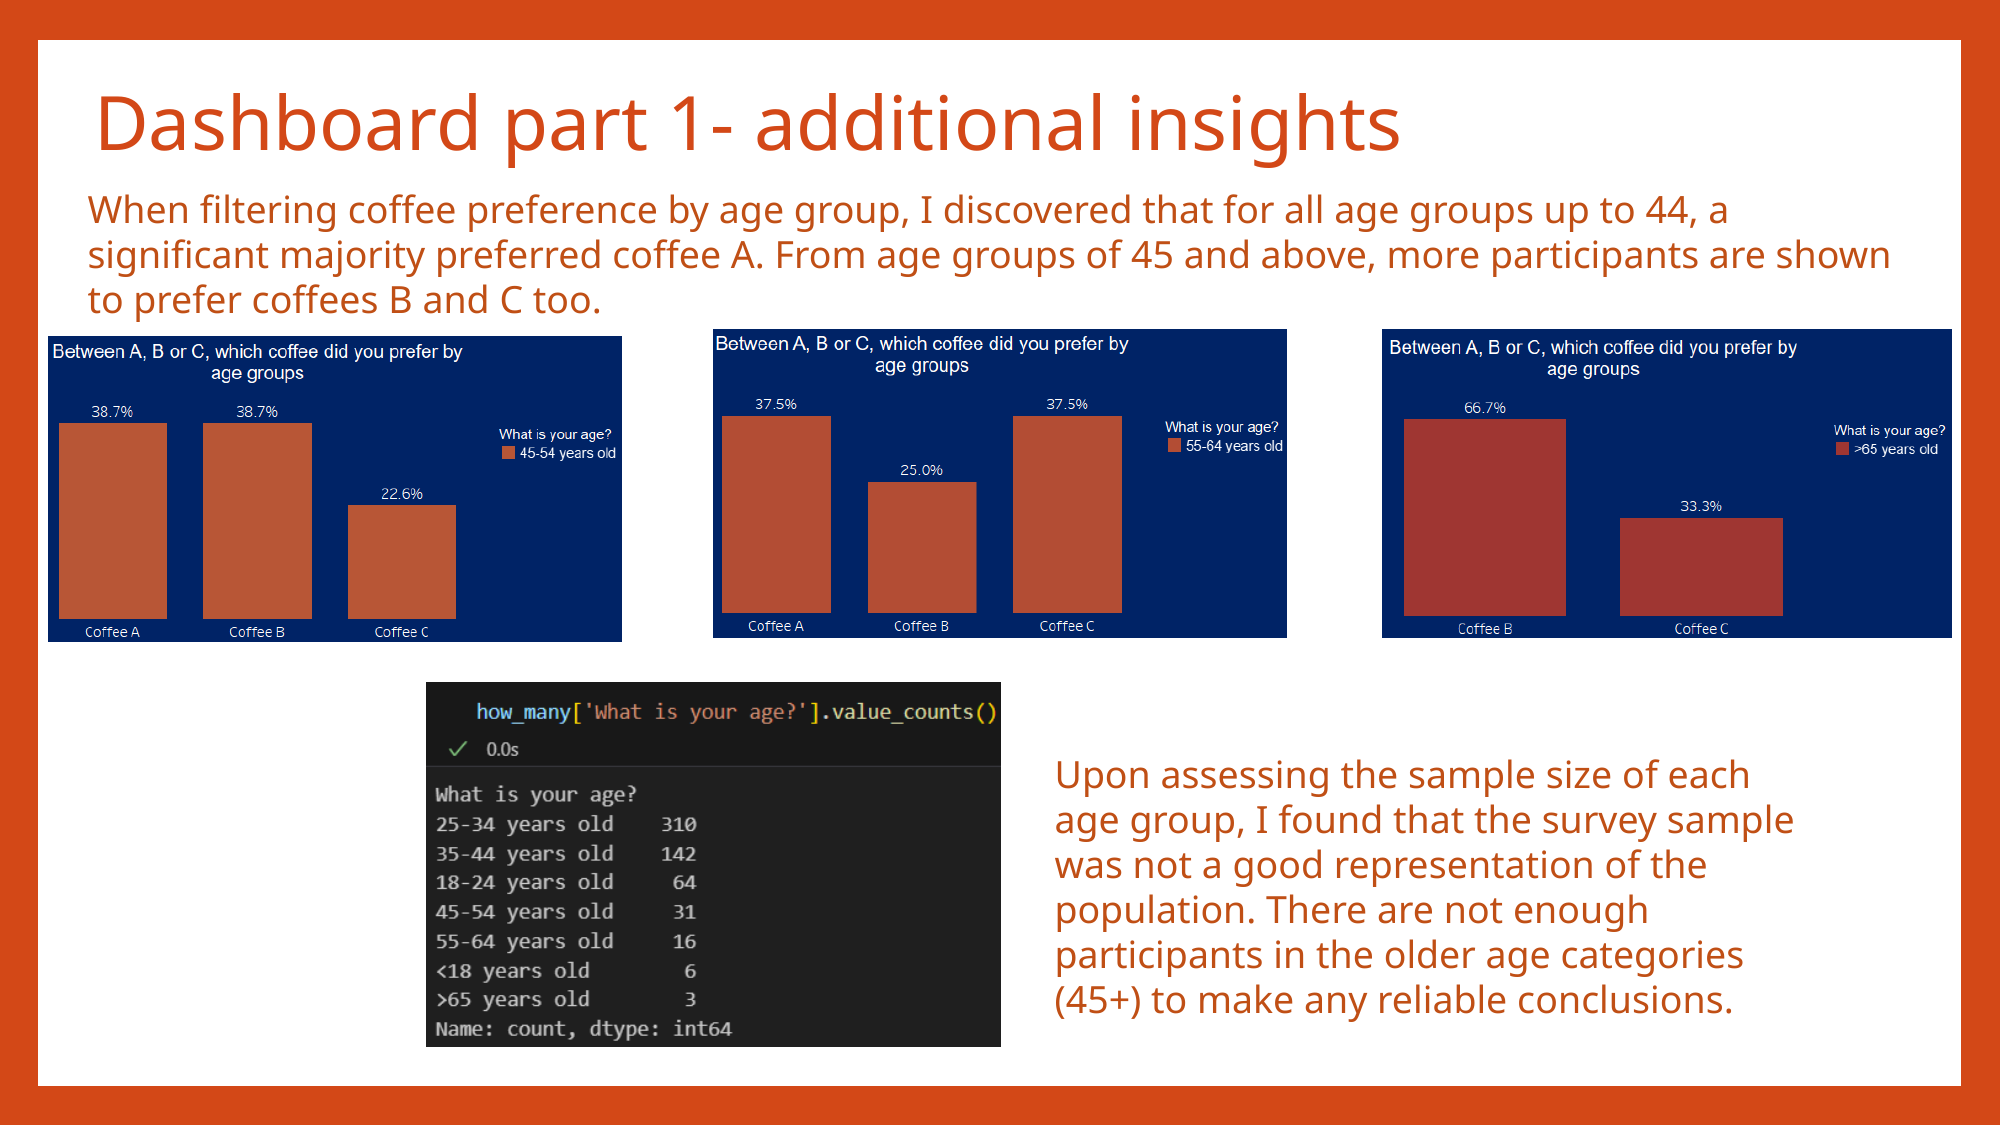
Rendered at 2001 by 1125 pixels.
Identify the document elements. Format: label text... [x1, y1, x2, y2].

text_box Upon assessing the sample size of each age group, I found that the survey sample was not a good representation of the population. There are not enough participants in the older age categories (45+) to make any reliable conclusions. [1039, 743, 1839, 1032]
picture [48, 336, 622, 643]
picture [426, 682, 1001, 1047]
title Dashboard part 1- additional insights [79, 78, 1700, 172]
text_box When filtering coffee preference by age group, I discovered that for all age groups up to 44, a significant majority preferred coffee A. From age groups of 45 and above, more participants are shown to prefer coffees B and C too. [72, 178, 1928, 285]
picture [1382, 329, 1952, 639]
picture [713, 329, 1287, 639]
